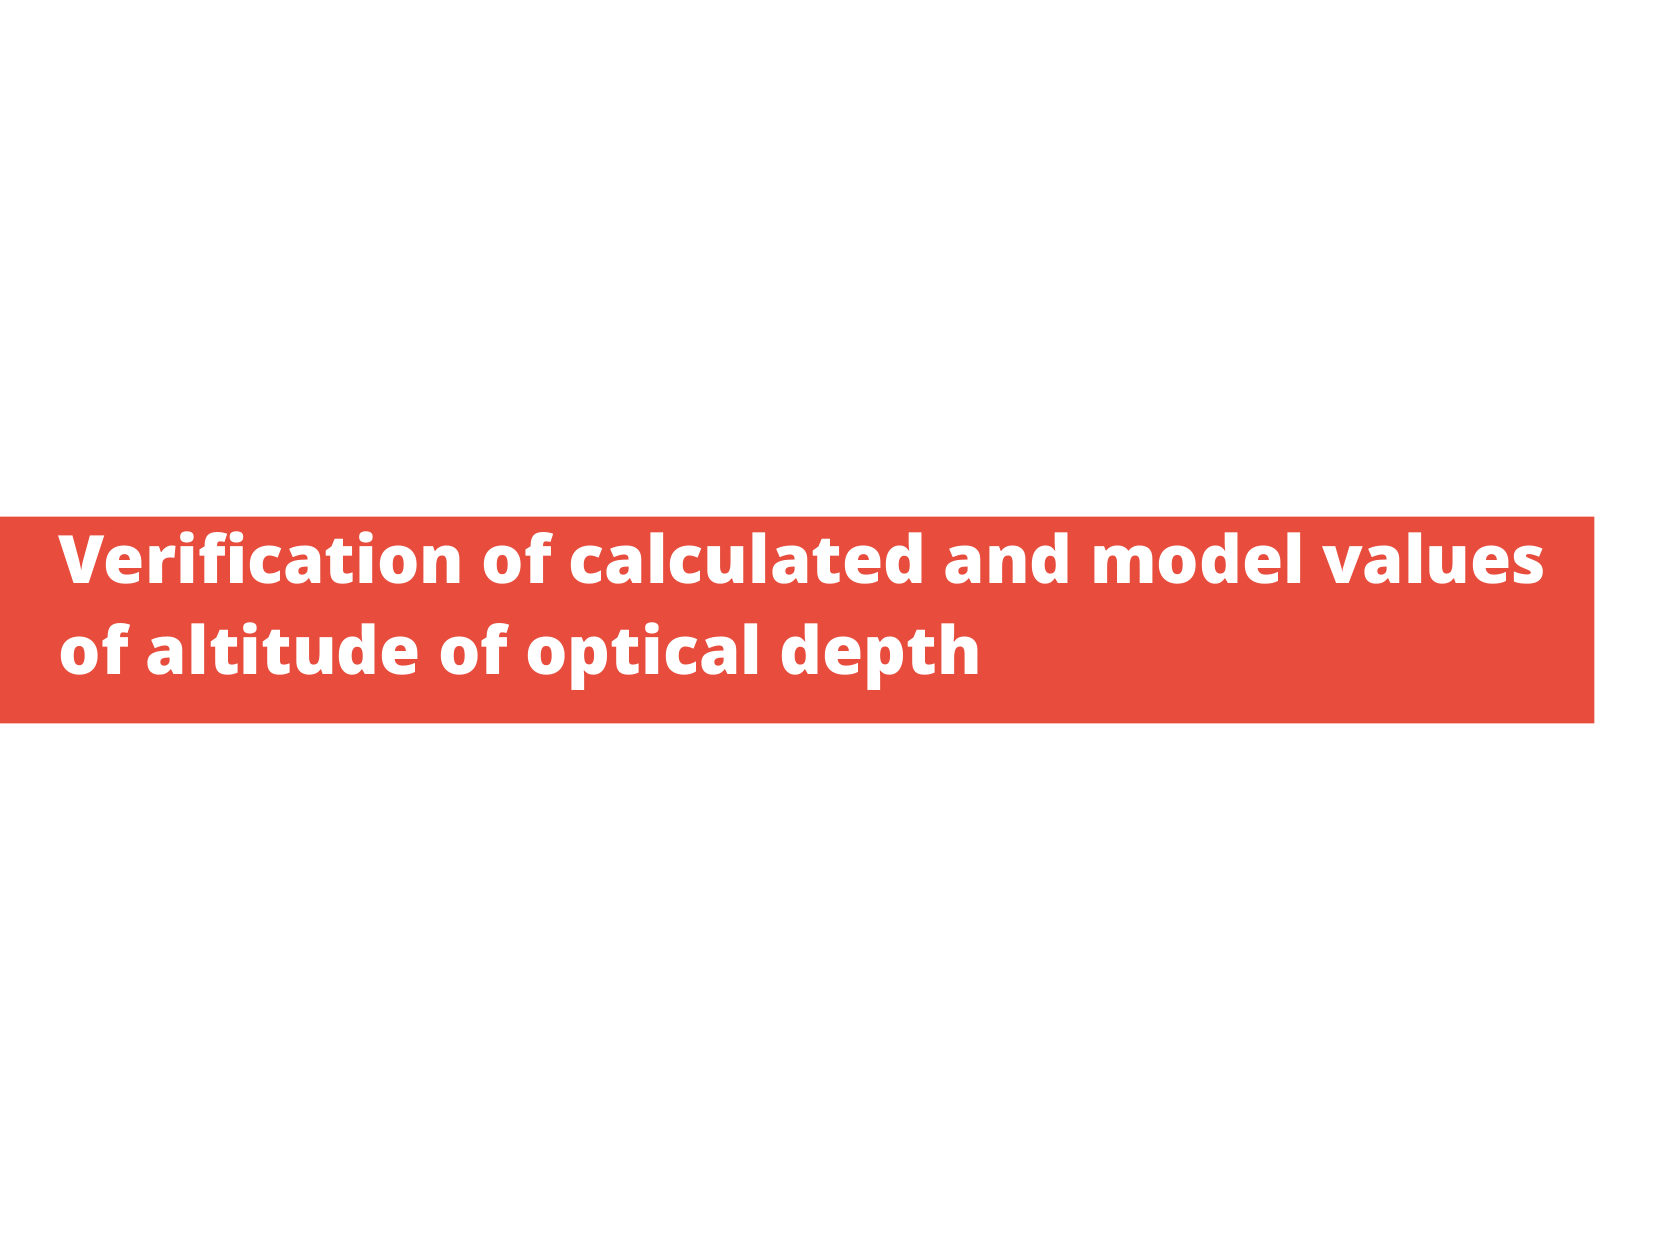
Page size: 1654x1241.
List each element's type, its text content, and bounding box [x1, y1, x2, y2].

title Verification of calculated and model values of altitude of optical depth [59, 546, 1595, 694]
